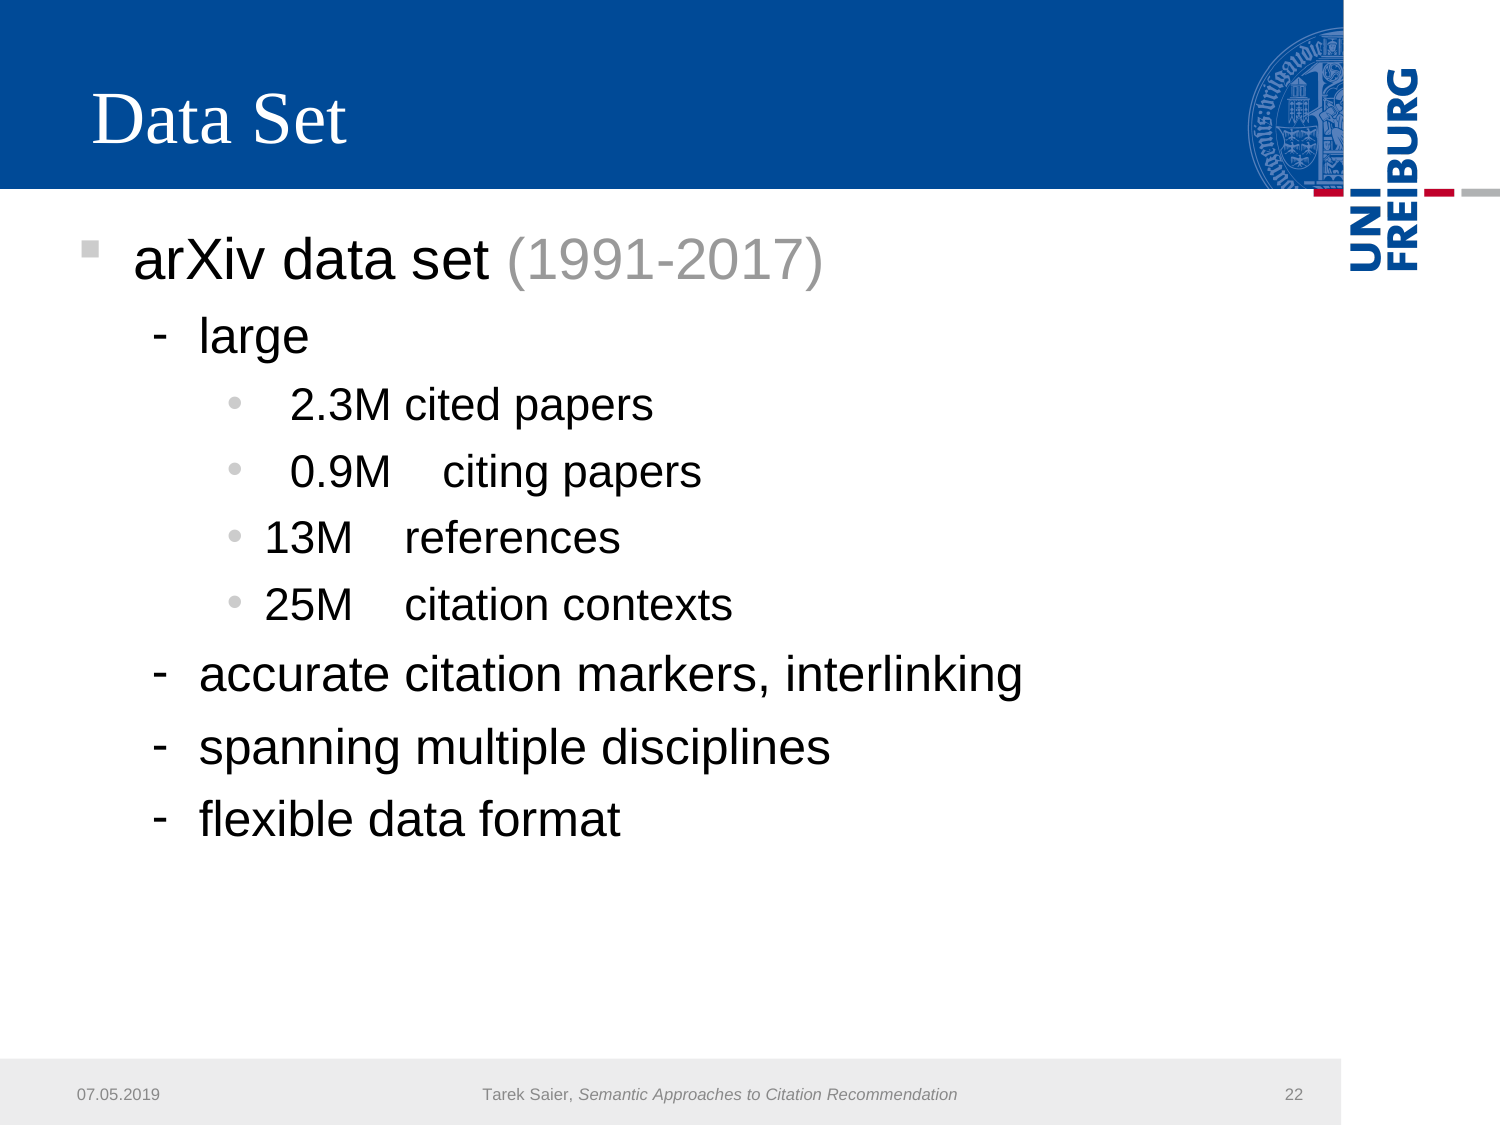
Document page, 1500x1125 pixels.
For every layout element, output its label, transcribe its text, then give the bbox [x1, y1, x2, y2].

title Data Set [76, 49, 1235, 178]
picture [0, 0, 1500, 271]
list arXiv data set (1991-2017) large 02.3M cited papers 00.9M.0 citing papers 13M.0 references 25M.0 citation contexts accurate citation markers, interlinking spanning multiple disciplines flexible data format [76, 221, 1341, 1009]
